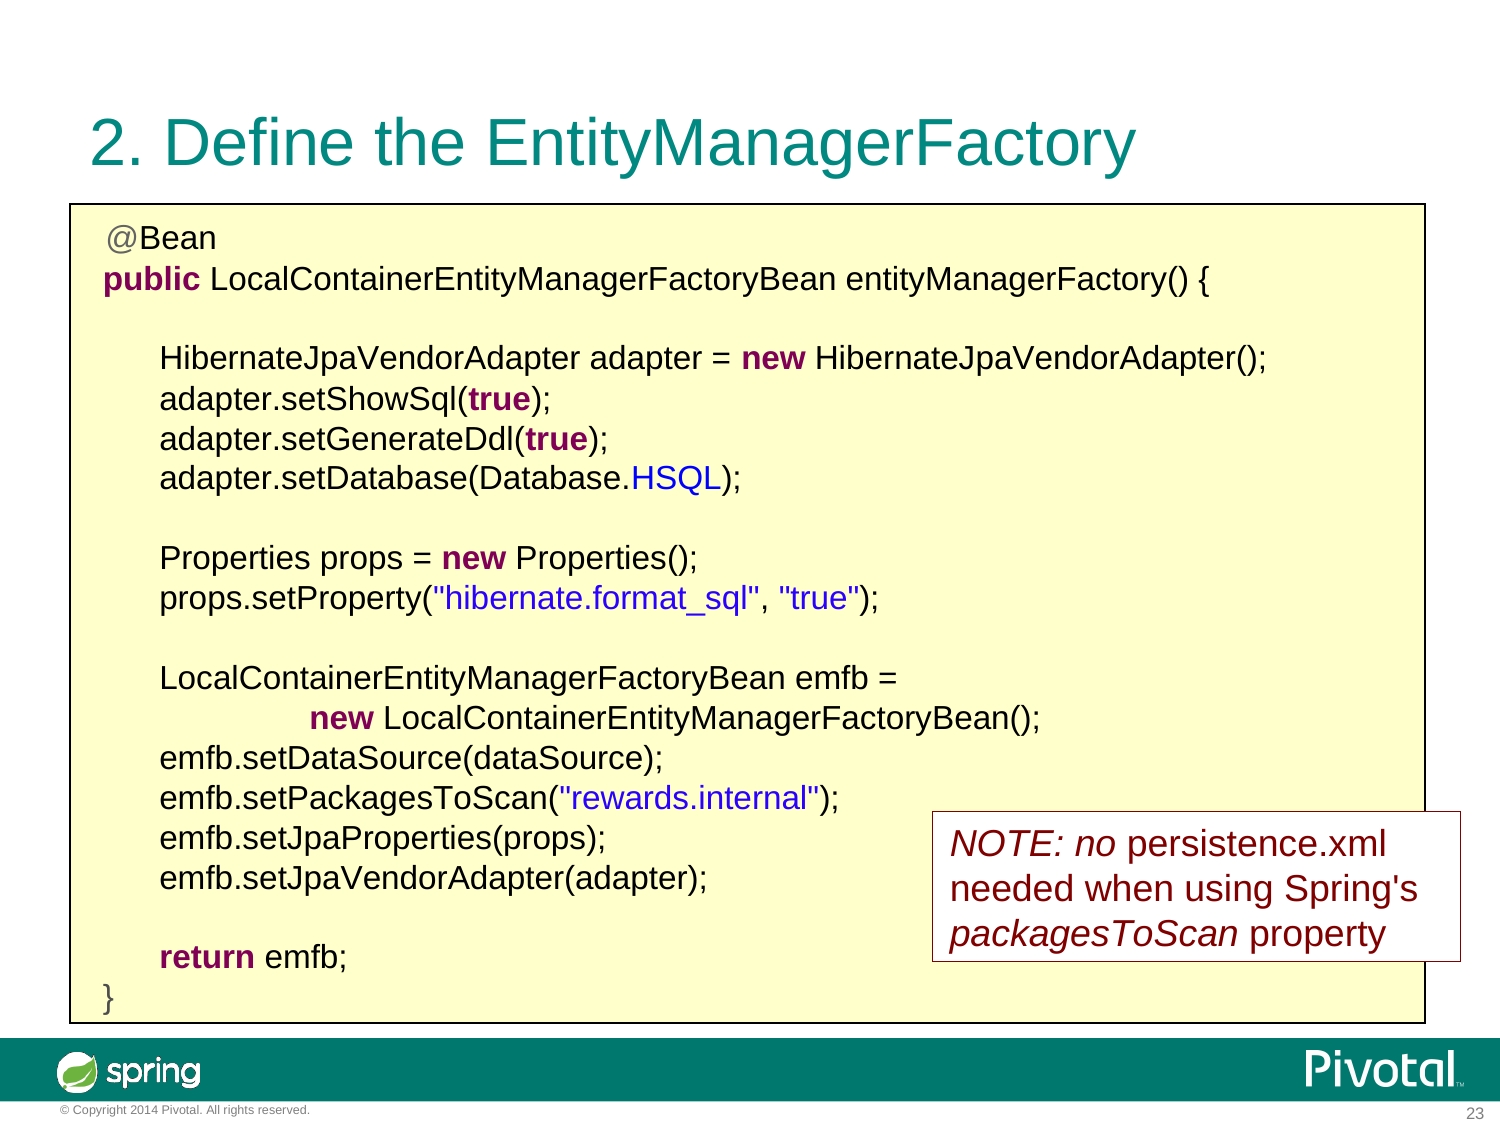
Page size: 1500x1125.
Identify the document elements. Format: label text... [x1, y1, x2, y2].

text_box @Bean public LocalContainerEntityManagerFactoryBean entityManagerFactory() { HibernateJpaVendorAdapter adapter = new HibernateJpaVendorAdapter(); adapter.setShowSql(true); adapter.setGenerateDdl(true); adapter.setDatabase(Database.HSQL); Properties props = new Properties(); props.setProperty("hibernate.format_sql", "true"); LocalContainerEntityManagerFactoryBean emfb = new LocalContainerEntityManagerFactoryBean(); emfb.setDataSource(dataSource); emfb.setPackagesToScan("rewards.internal"); emfb.setJpaProperties(props); emfb.setJpaVendorAdapter(adapter); return emfb; } [69, 204, 1425, 1024]
picture [1306, 1050, 1464, 1087]
picture [32, 1041, 210, 1103]
text_box NOTE: no persistence.xml needed when using Spring's packagesToScan property [932, 811, 1461, 962]
title 2. Define the EntityManagerFactory [75, 45, 1426, 233]
